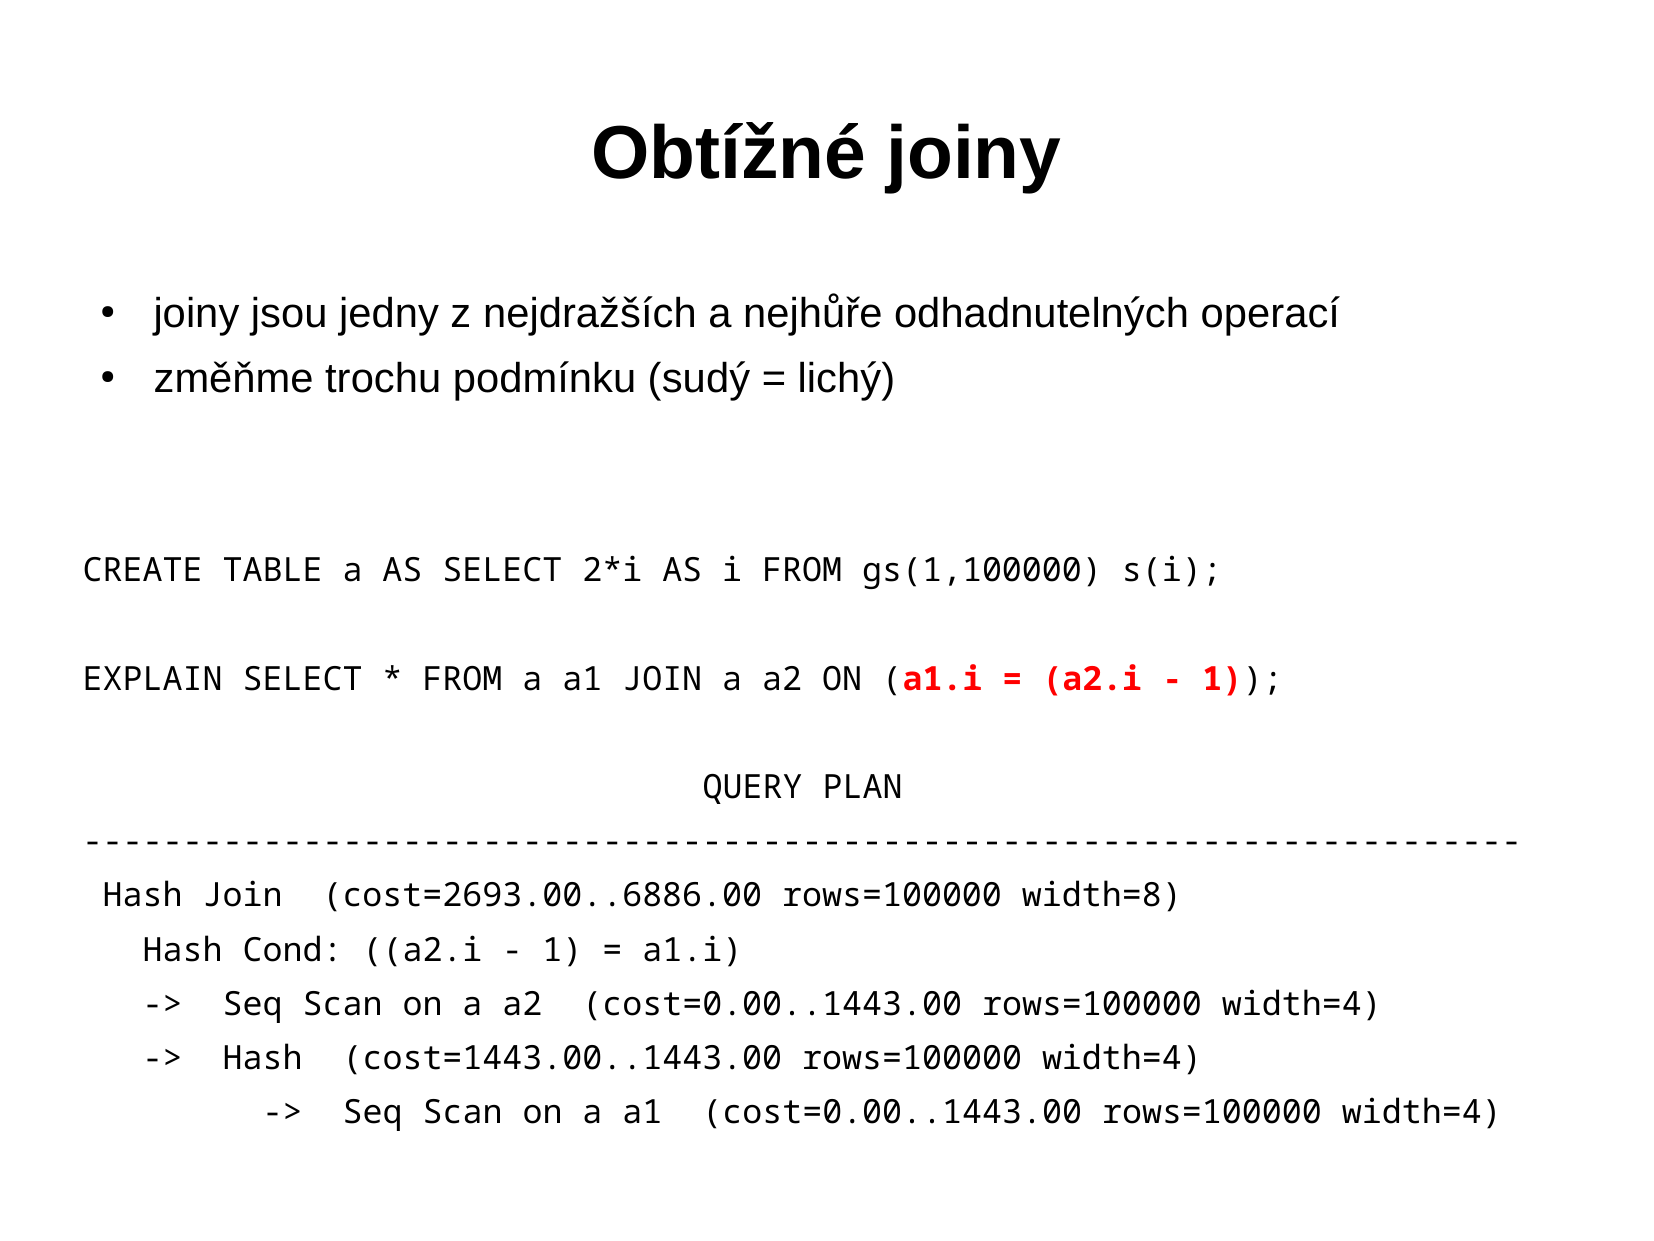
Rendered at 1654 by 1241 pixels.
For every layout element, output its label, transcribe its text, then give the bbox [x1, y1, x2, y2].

list joiny jsou jedny z nejdražších a nejhůře odhadnutelných operací změňme trochu podmínku (sudý = lichý) CREATE TABLE a AS SELECT 2*i AS i FROM gs(1,100000) s(i); EXPLAIN SELECT * FROM a a1 JOIN a a2 ON (a1.i = (a2.i - 1)); QUERY PLAN ------------------------------------------------------------------------ Hash Join (cost=2693.00..6886.00 rows=100000 width=8) Hash Cond: ((a2.i - 1) = a1.i) -> Seq Scan on a a2 (cost=0.00..1443.00 rows=100000 width=4) -> Hash (cost=1443.00..1443.00 rows=100000 width=4) -> Seq Scan on a a1 (cost=0.00..1443.00 rows=100000 width=4) [82, 290, 1538, 1171]
title Obtížné joiny [82, 49, 1571, 257]
